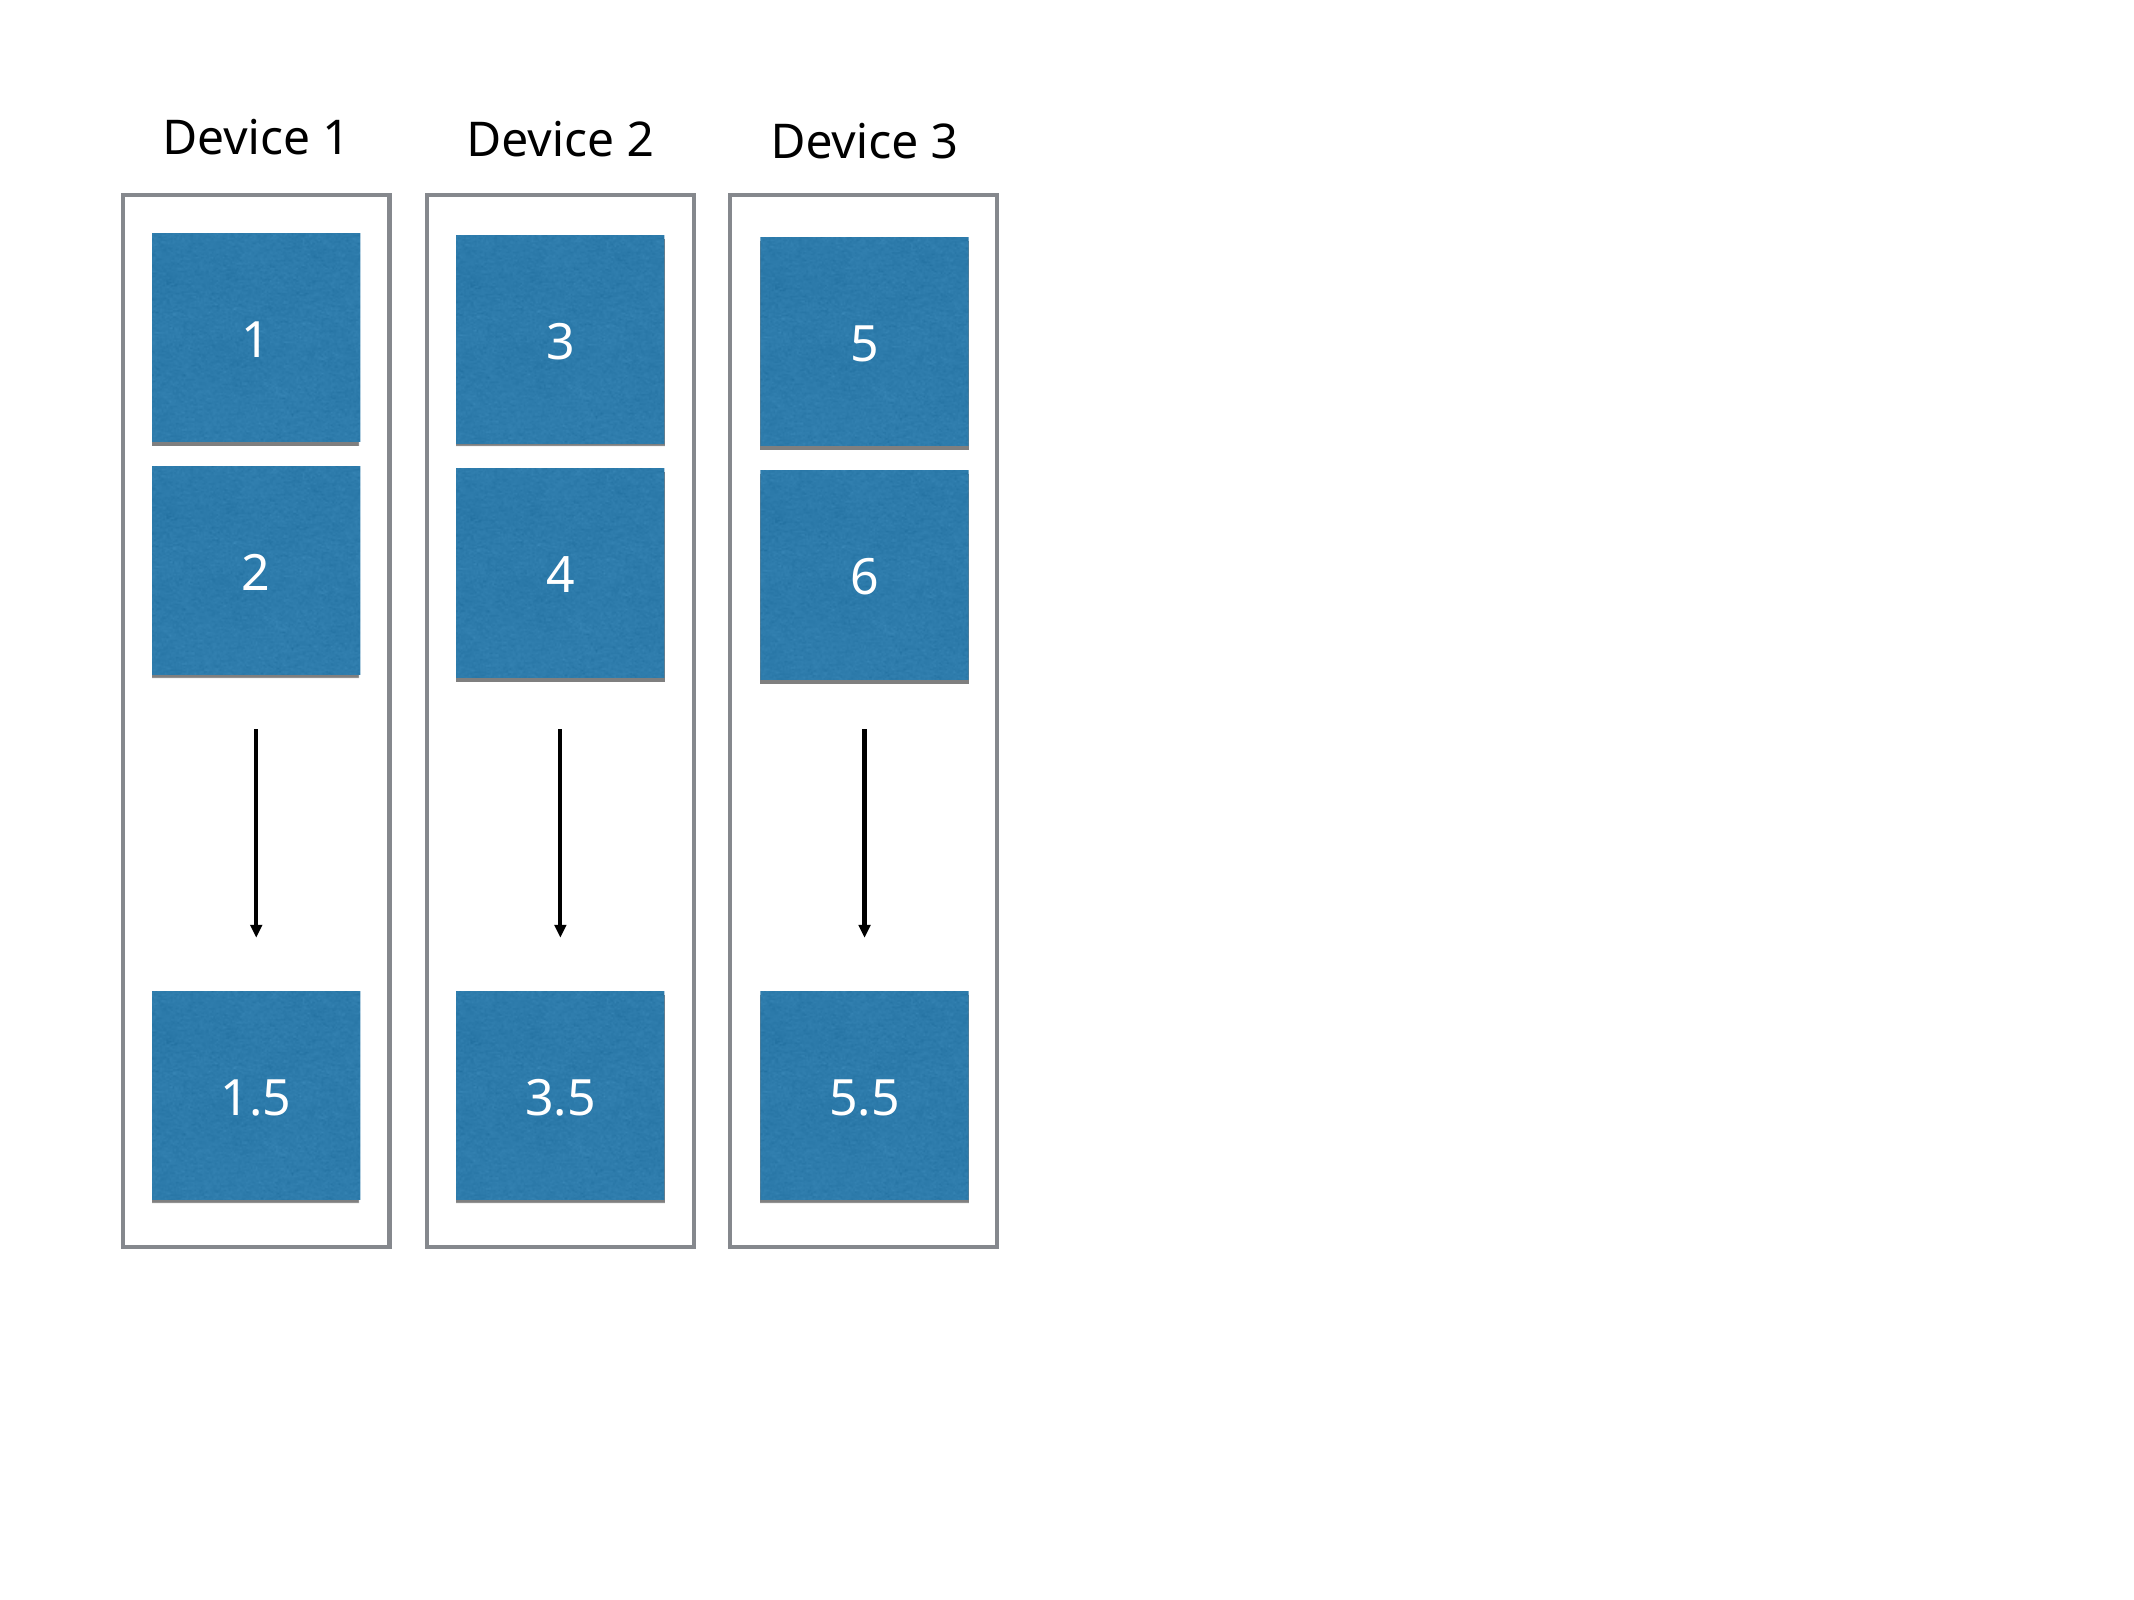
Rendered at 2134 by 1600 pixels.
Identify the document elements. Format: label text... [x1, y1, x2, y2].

text_box 1.5 [152, 991, 361, 1200]
text_box Device 1 [153, 98, 359, 173]
text_box 5 [760, 237, 969, 446]
text_box 2 [152, 466, 361, 675]
text_box 1 [152, 233, 361, 442]
text_box 3 [456, 235, 665, 444]
text_box 6 [760, 470, 969, 680]
text_box 5.5 [760, 991, 969, 1200]
text_box Device 2 [457, 100, 663, 175]
text_box 3.5 [456, 991, 665, 1200]
text_box Device 3 [762, 102, 967, 177]
text_box 4 [456, 468, 665, 678]
